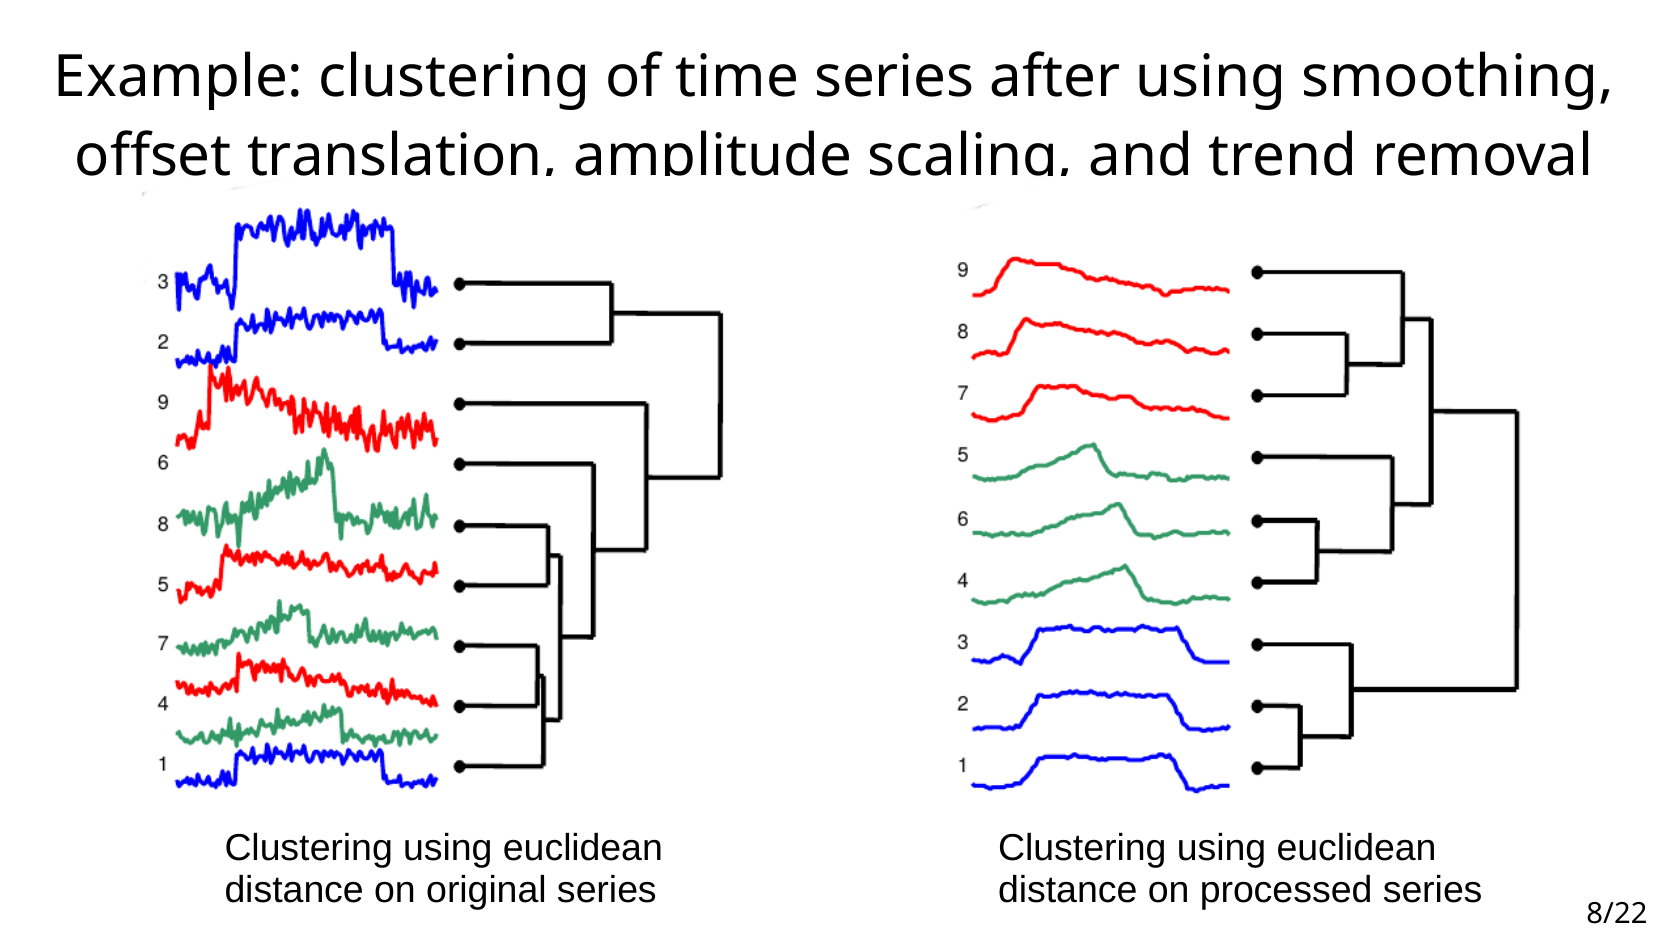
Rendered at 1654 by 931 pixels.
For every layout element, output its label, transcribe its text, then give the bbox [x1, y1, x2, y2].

text_box Clustering using euclidean distance on original series [209, 819, 685, 918]
picture [142, 176, 1536, 805]
title Example: clustering of time series after using smoothing, offset translation, amplitude scaling, and trend removal [37, 1, 1631, 225]
text_box Clustering using euclidean distance on processed series [983, 819, 1549, 921]
